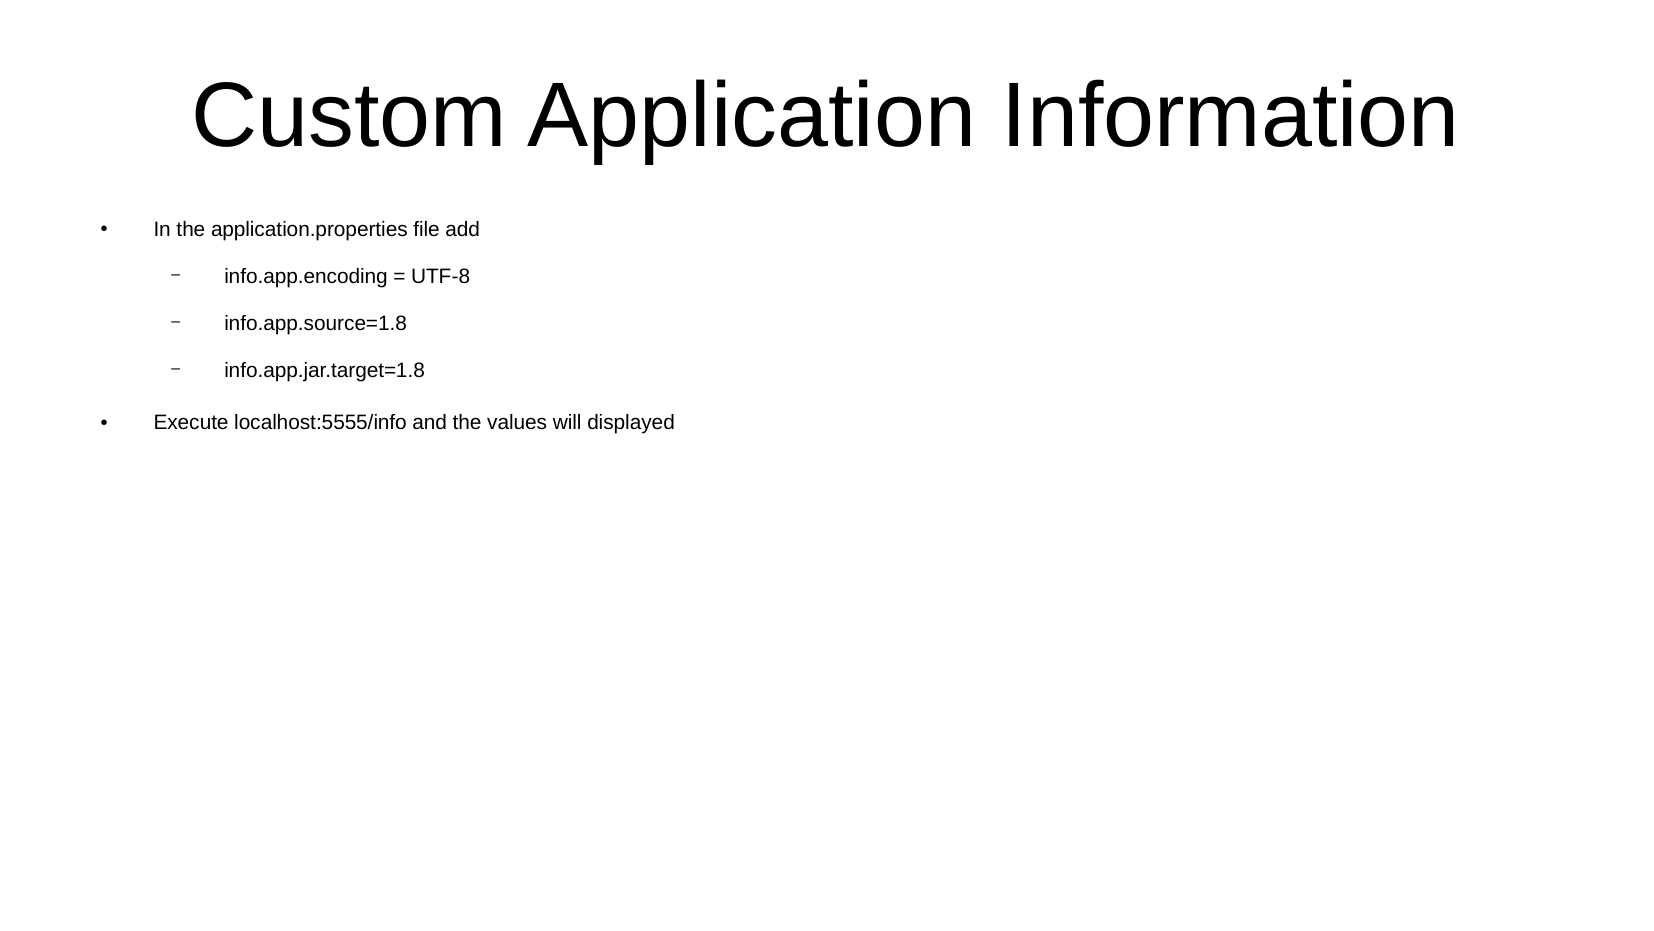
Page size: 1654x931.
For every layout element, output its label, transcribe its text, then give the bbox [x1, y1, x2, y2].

title Custom Application Information [82, 37, 1571, 193]
list In the application.properties file add info.app.encoding = UTF-8 info.app.source=1.8 info.app.jar.target=1.8 Execute localhost:5555/info and the values will displayed [82, 217, 1621, 916]
